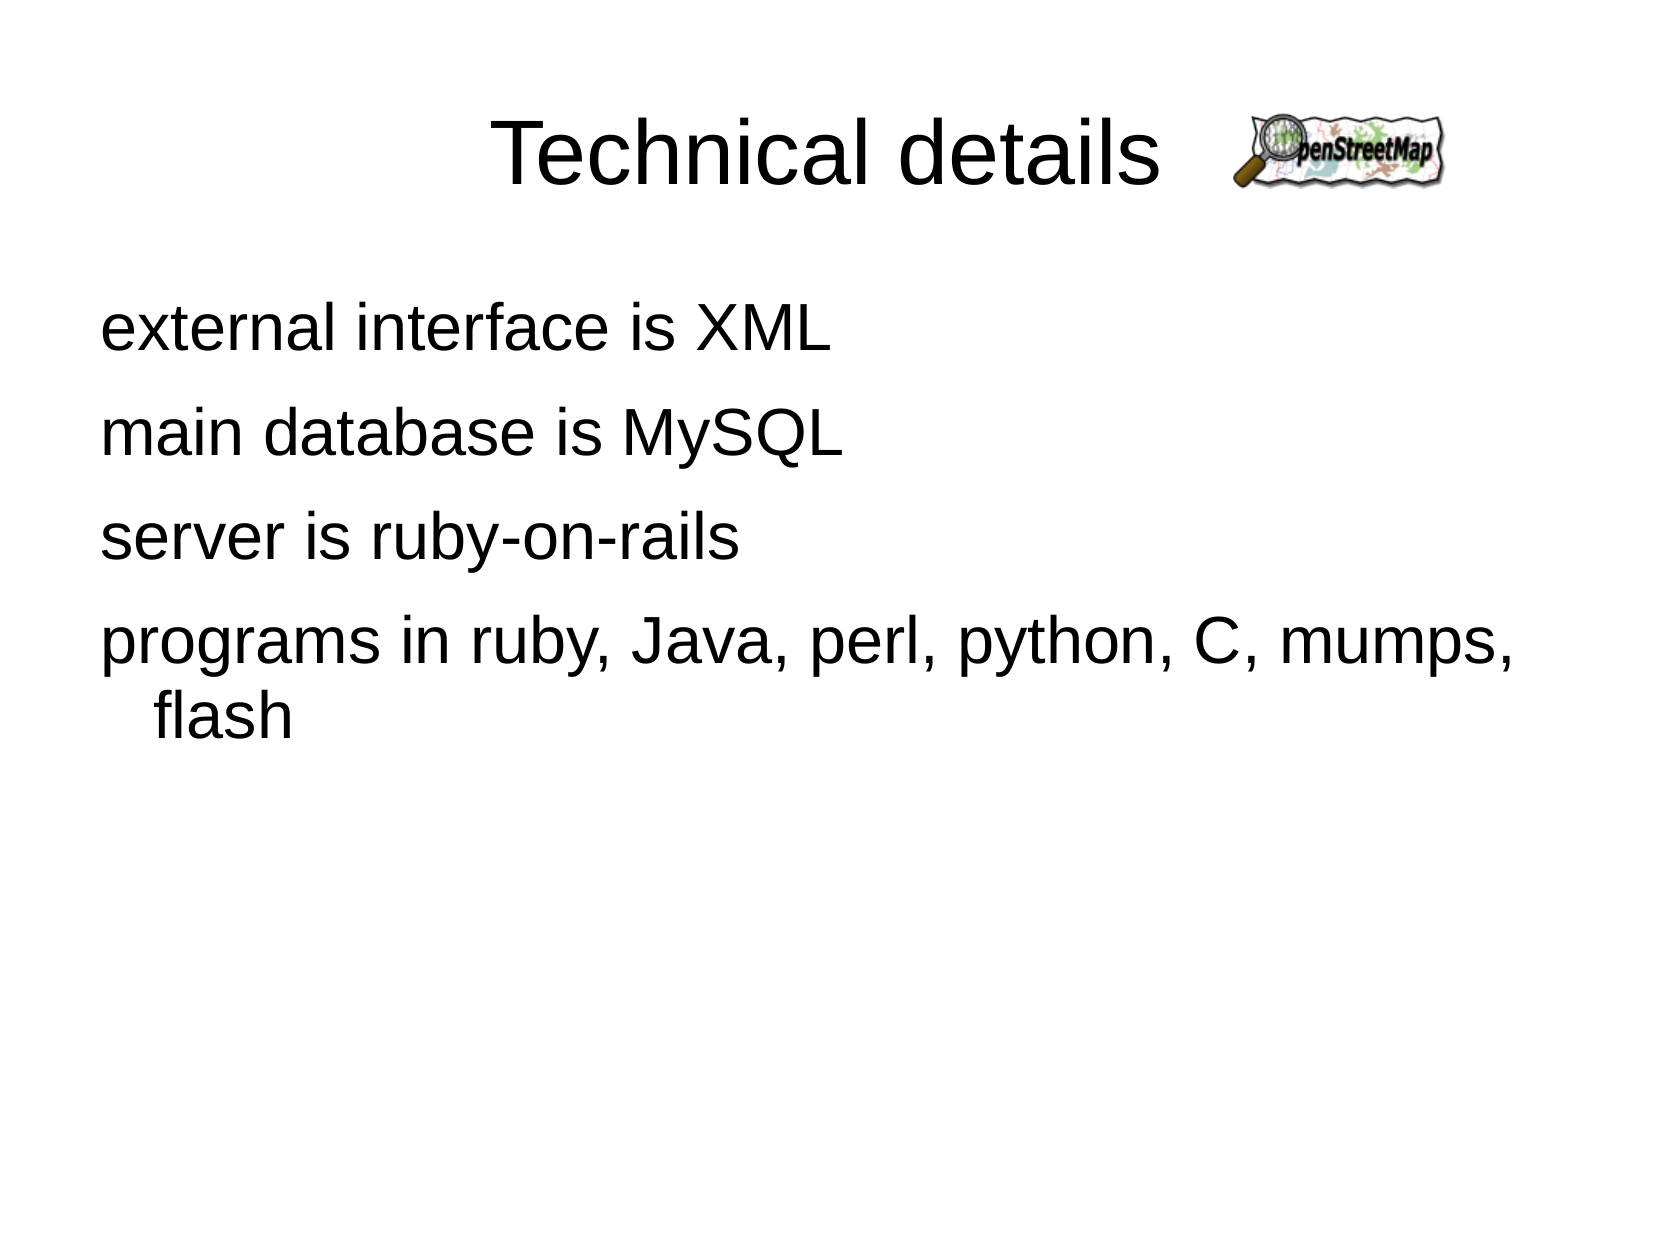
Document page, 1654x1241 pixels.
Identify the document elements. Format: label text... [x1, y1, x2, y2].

list external interface is XML main database is MySQL server is ruby-on-rails programs in ruby, Java, perl, python, C, mumps, flash [82, 290, 1571, 1094]
title Technical details [82, 56, 1571, 250]
